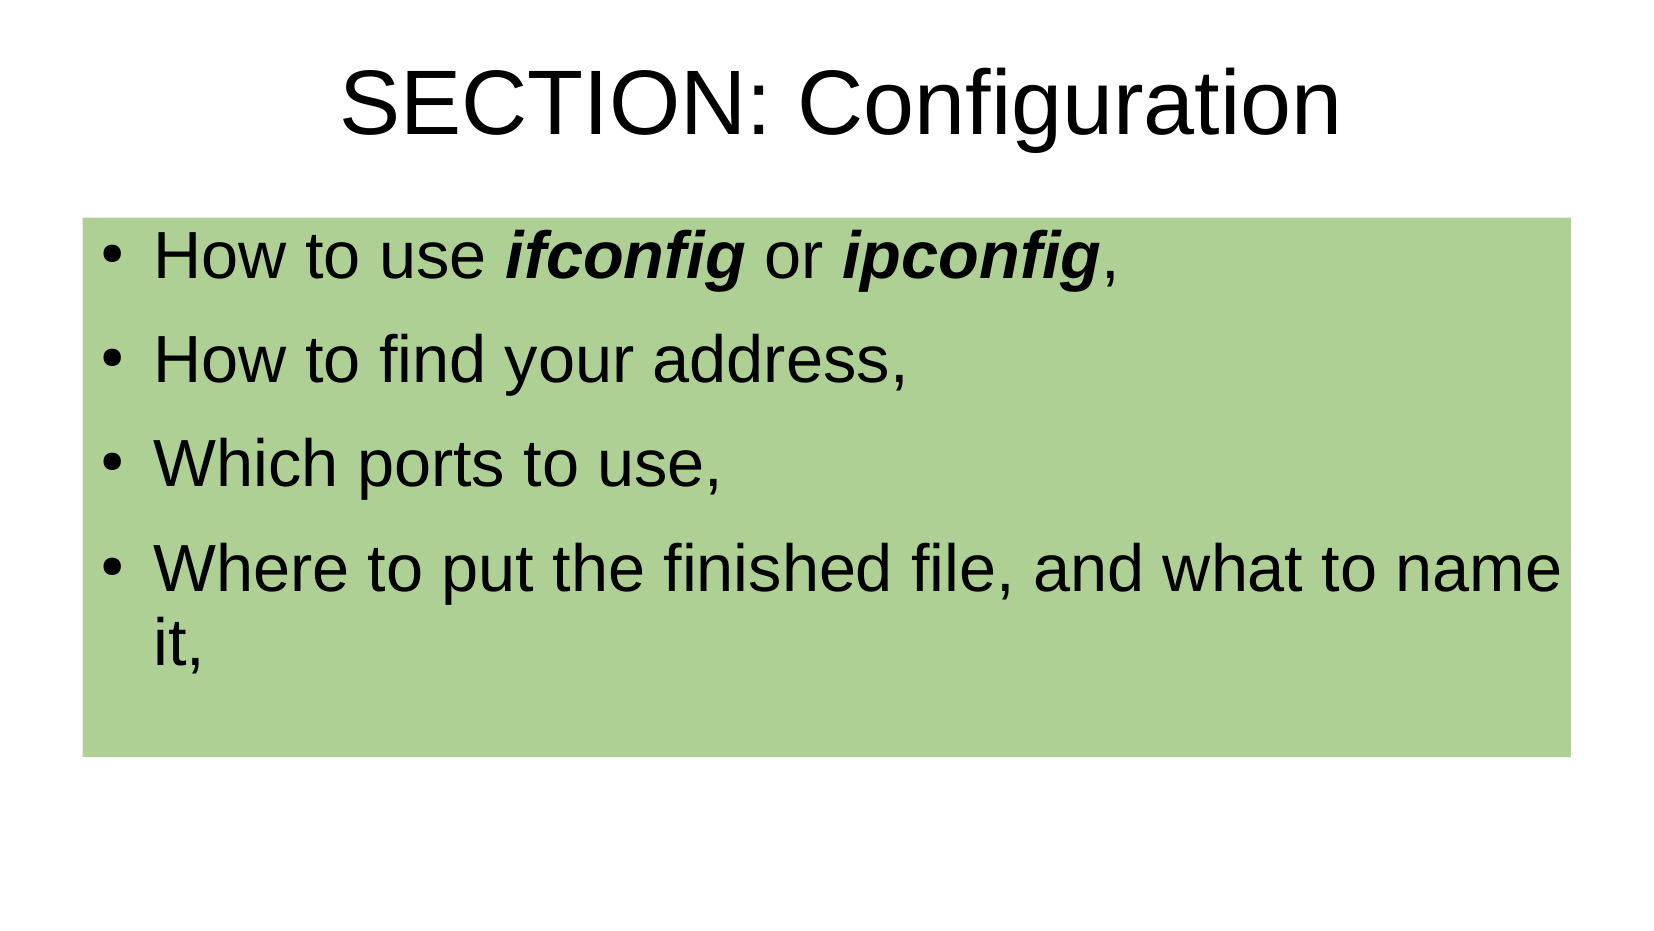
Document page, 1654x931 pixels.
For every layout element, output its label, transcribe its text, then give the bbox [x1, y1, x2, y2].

title SECTION: Configuration [0, 0, 1654, 206]
list How to use ifconfig or ipconfig, How to find your address, Which ports to use, Where to put the finished file, and what to name it, [82, 217, 1571, 758]
